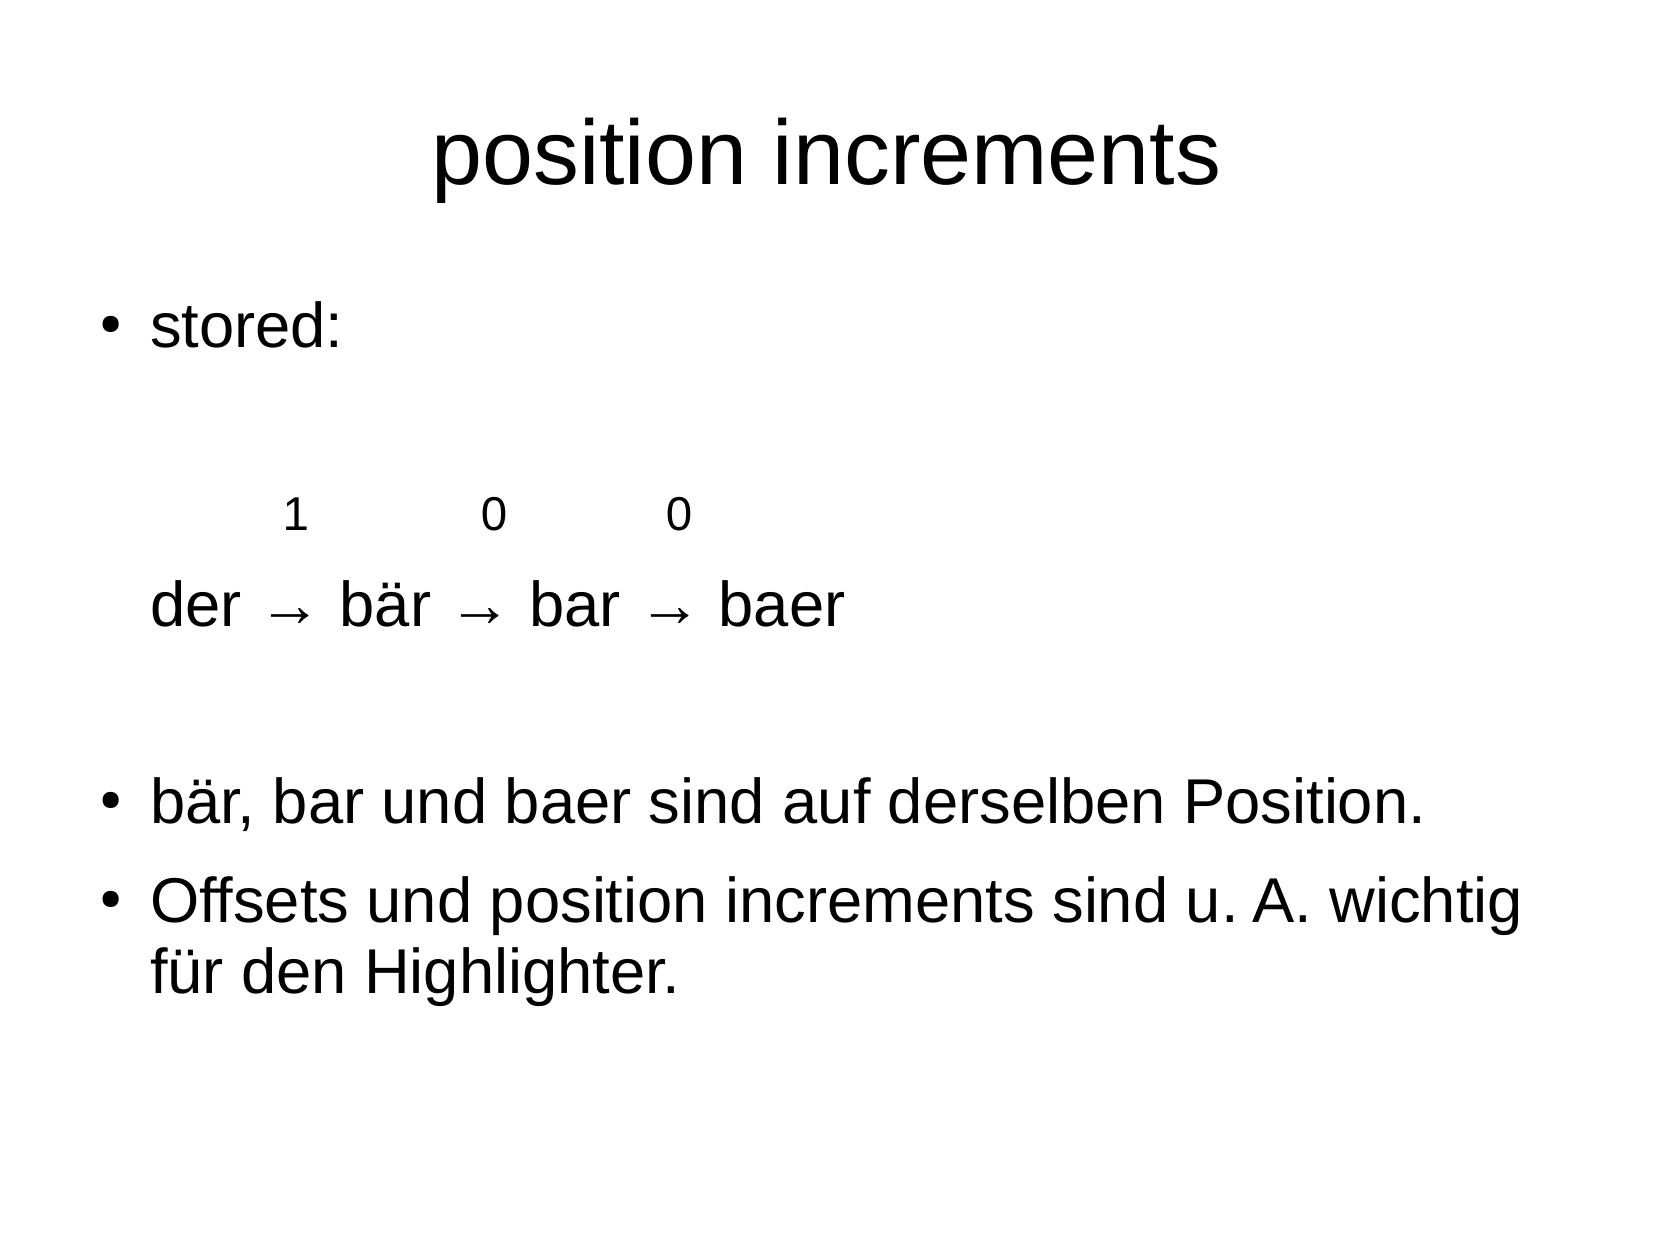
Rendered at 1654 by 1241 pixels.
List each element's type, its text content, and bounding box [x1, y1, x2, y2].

list stored: 1 0 0 der → bär → bar → baer bär, bar und baer sind auf derselben Position. Offsets und position increments sind u. A. wichtig für den Highlighter. [82, 290, 1571, 1010]
title position increments [82, 49, 1571, 257]
